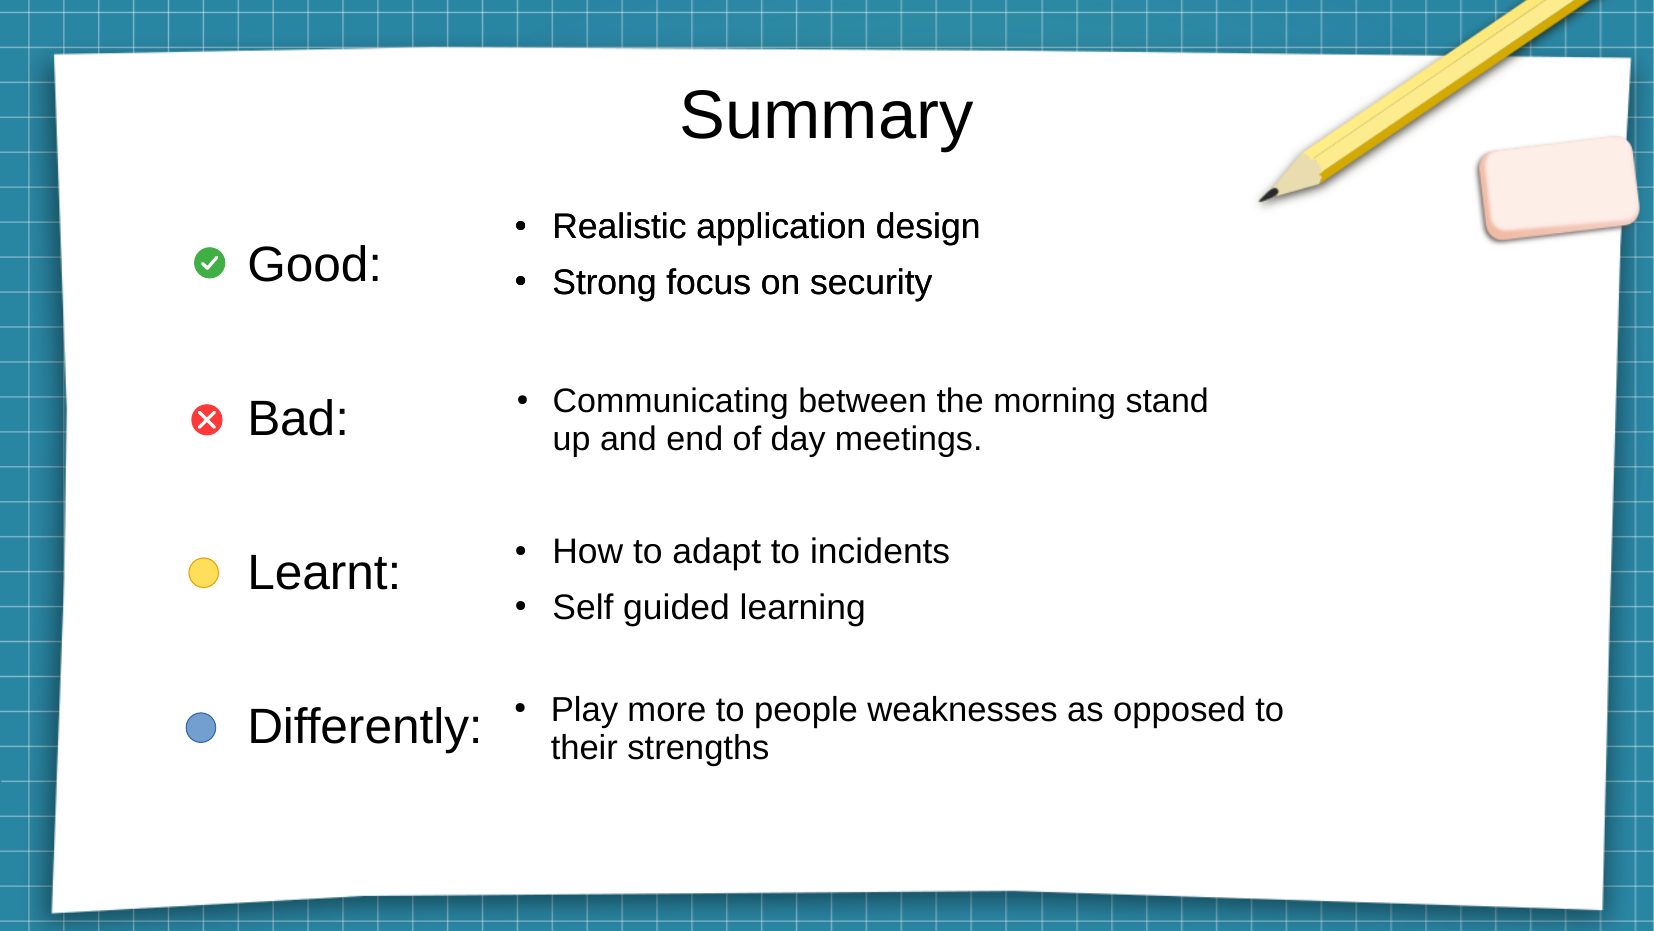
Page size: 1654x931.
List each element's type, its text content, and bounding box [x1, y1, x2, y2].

text_box [1134, 206, 1506, 264]
text_box [192, 405, 222, 435]
list Communicating between the morning stand up and end of day meetings. [504, 381, 1220, 460]
picture [0, 0, 1654, 931]
list Good: Bad: Learnt: Differently: [177, 236, 502, 758]
title Summary [82, 37, 1571, 193]
list Play more to people weaknesses as opposed to their strengths [501, 689, 1335, 768]
list Realistic application design Strong focus on security [502, 206, 1134, 304]
text_box [186, 712, 216, 743]
list How to adapt to incidents Self guided learning [501, 531, 1134, 628]
text_box [194, 248, 225, 278]
text_box [188, 557, 219, 588]
